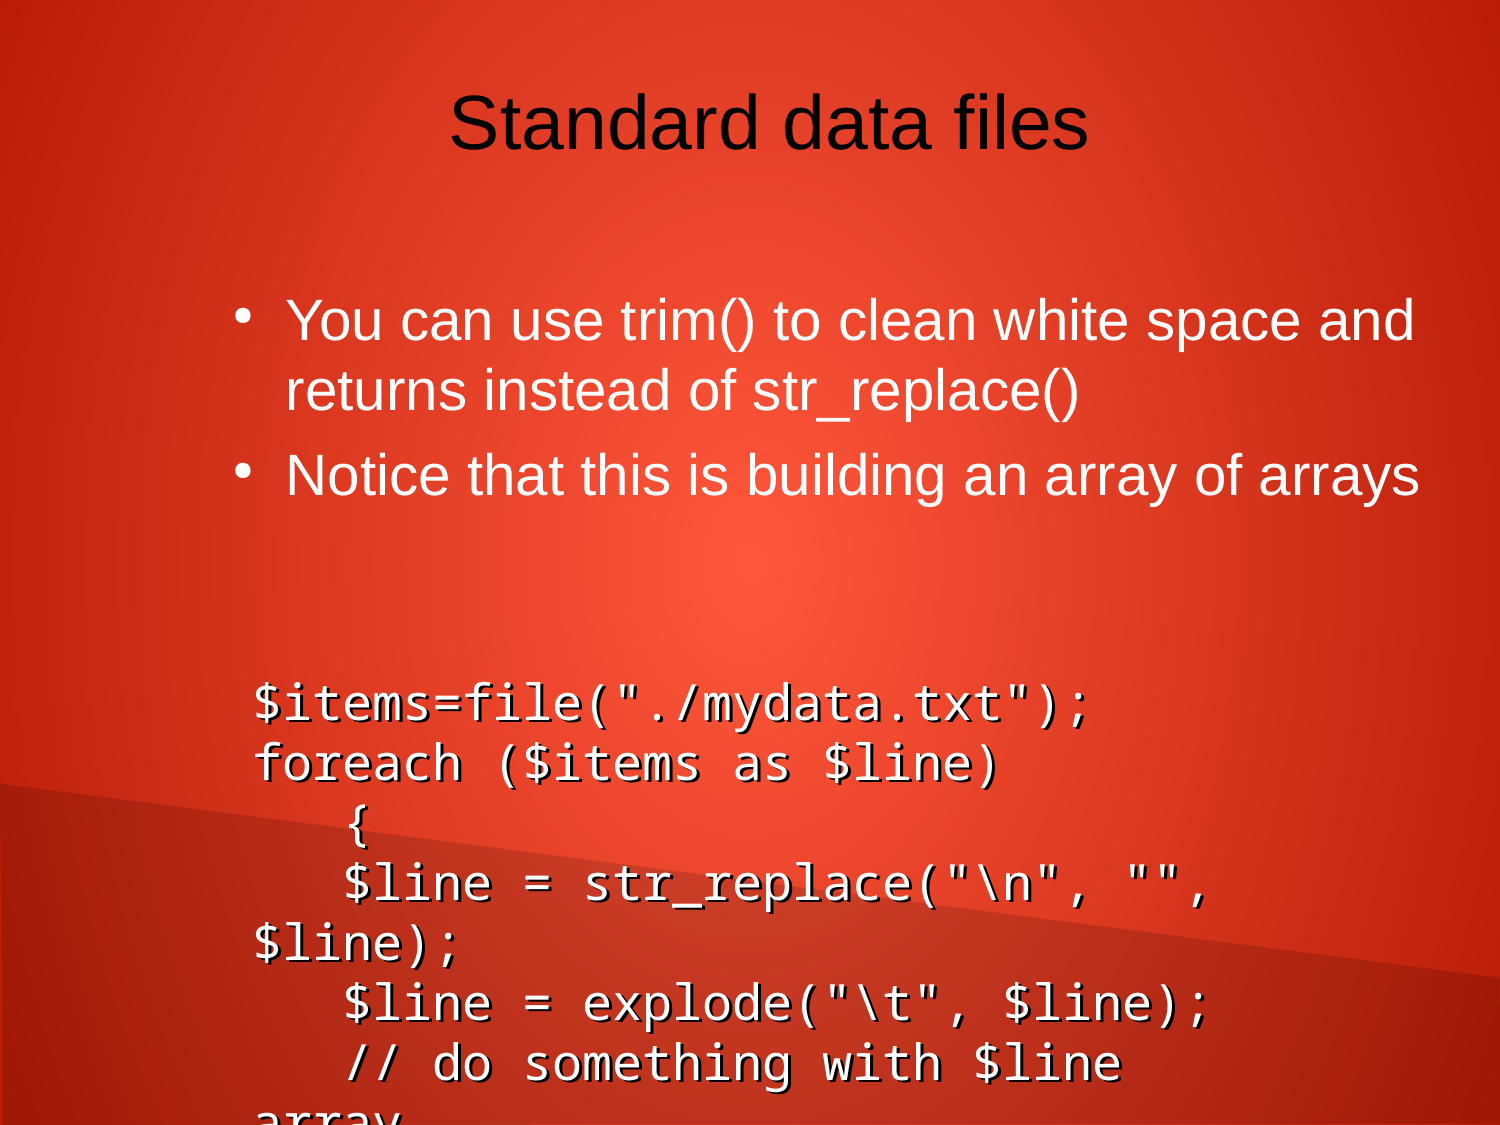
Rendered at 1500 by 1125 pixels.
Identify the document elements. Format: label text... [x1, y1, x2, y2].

text_box $items=file("./mydata.txt"); foreach ($items as $line) { $line = str_replace("\n", "", $line); $line = explode("\t", $line); // do something with $line array } [237, 662, 1276, 1125]
title Standard data files [24, 24, 1488, 213]
list You can use trim() to clean white space and returns instead of str_replace() Notice that this is building an array of arrays [200, 275, 1476, 576]
